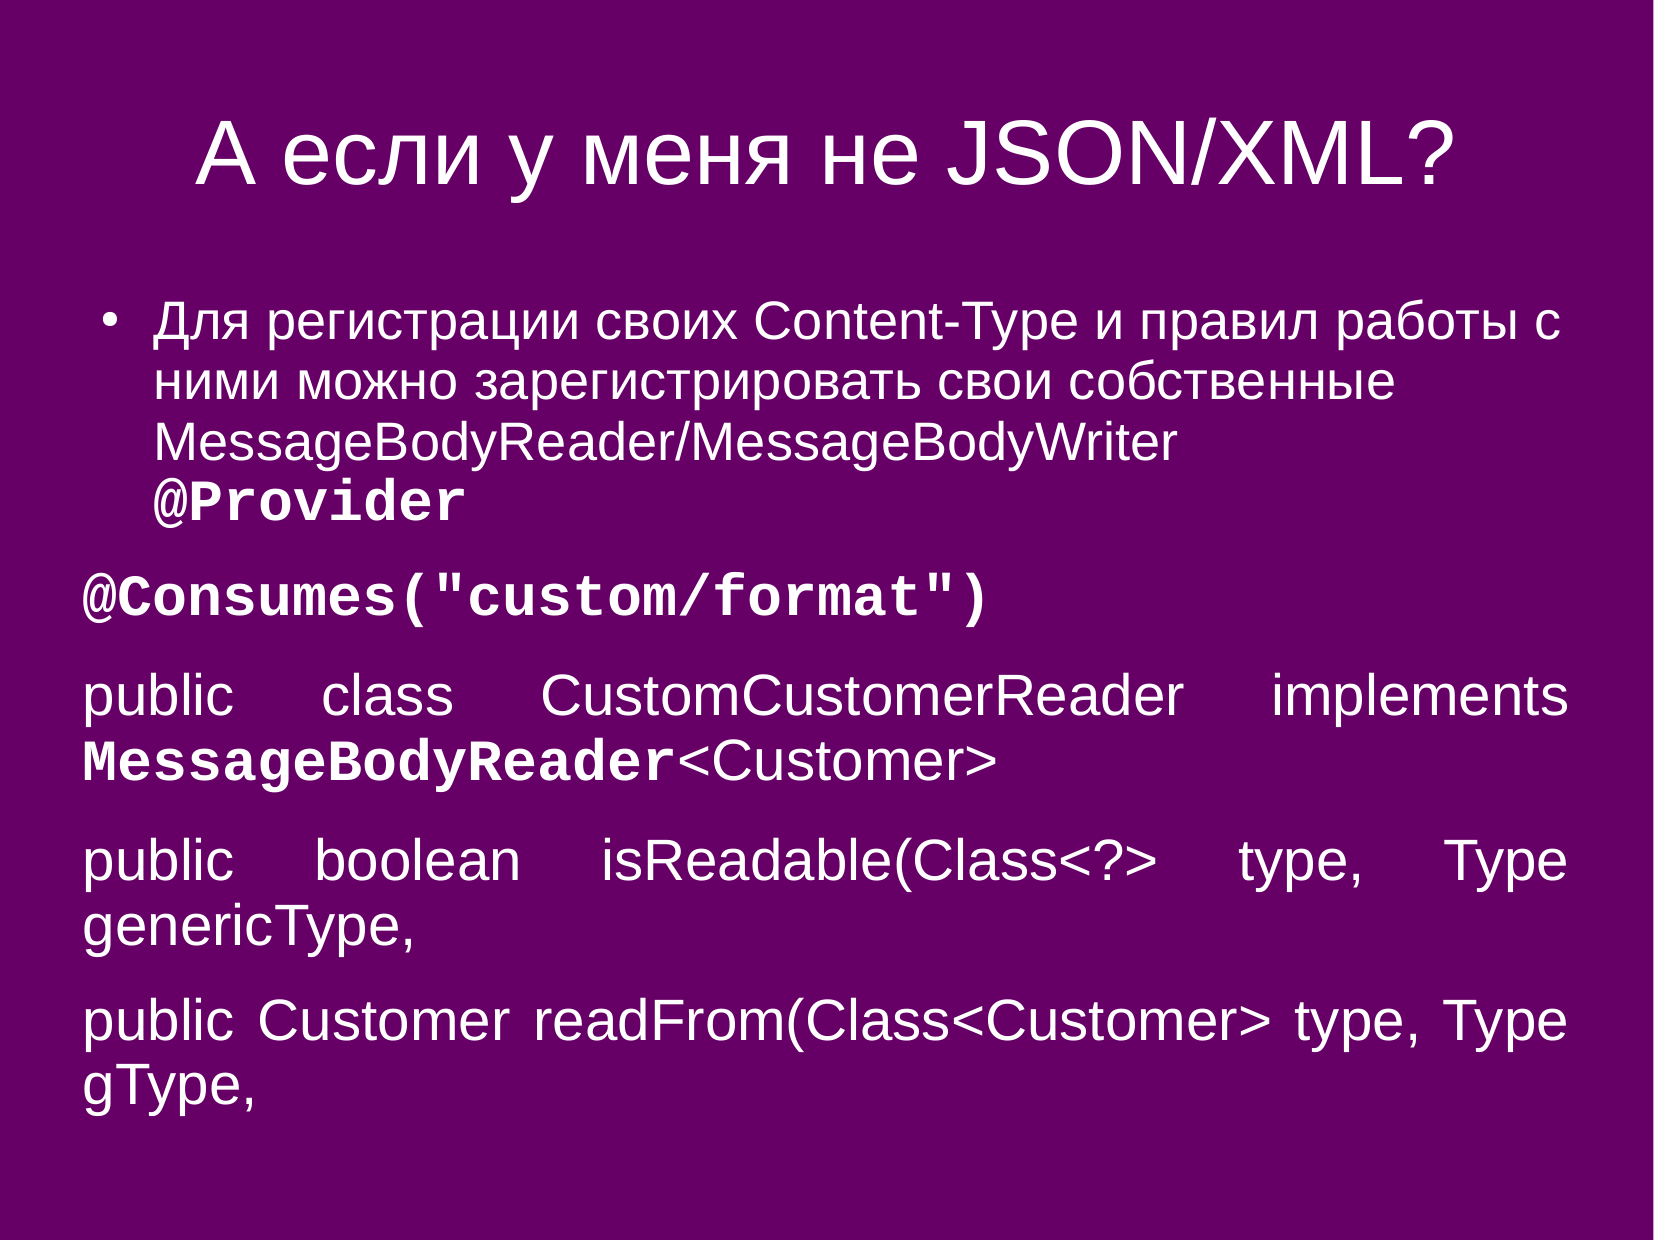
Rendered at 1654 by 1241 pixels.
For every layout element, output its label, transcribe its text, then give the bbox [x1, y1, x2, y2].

list Для регистрации своих Content-Type и правил работы с ними можно зарегистрировать свои собственные MessageBodyReader/MessageBodyWriter @Provider @Consumes("custom/format") public class CustomCustomerReader implements MessageBodyReader<Customer> public boolean isReadable(Class<?> type, Type genericType, public Customer readFrom(Class<Customer> type, Type gType, [82, 290, 1571, 1231]
title А если у меня не JSON/XML? [82, 49, 1571, 257]
